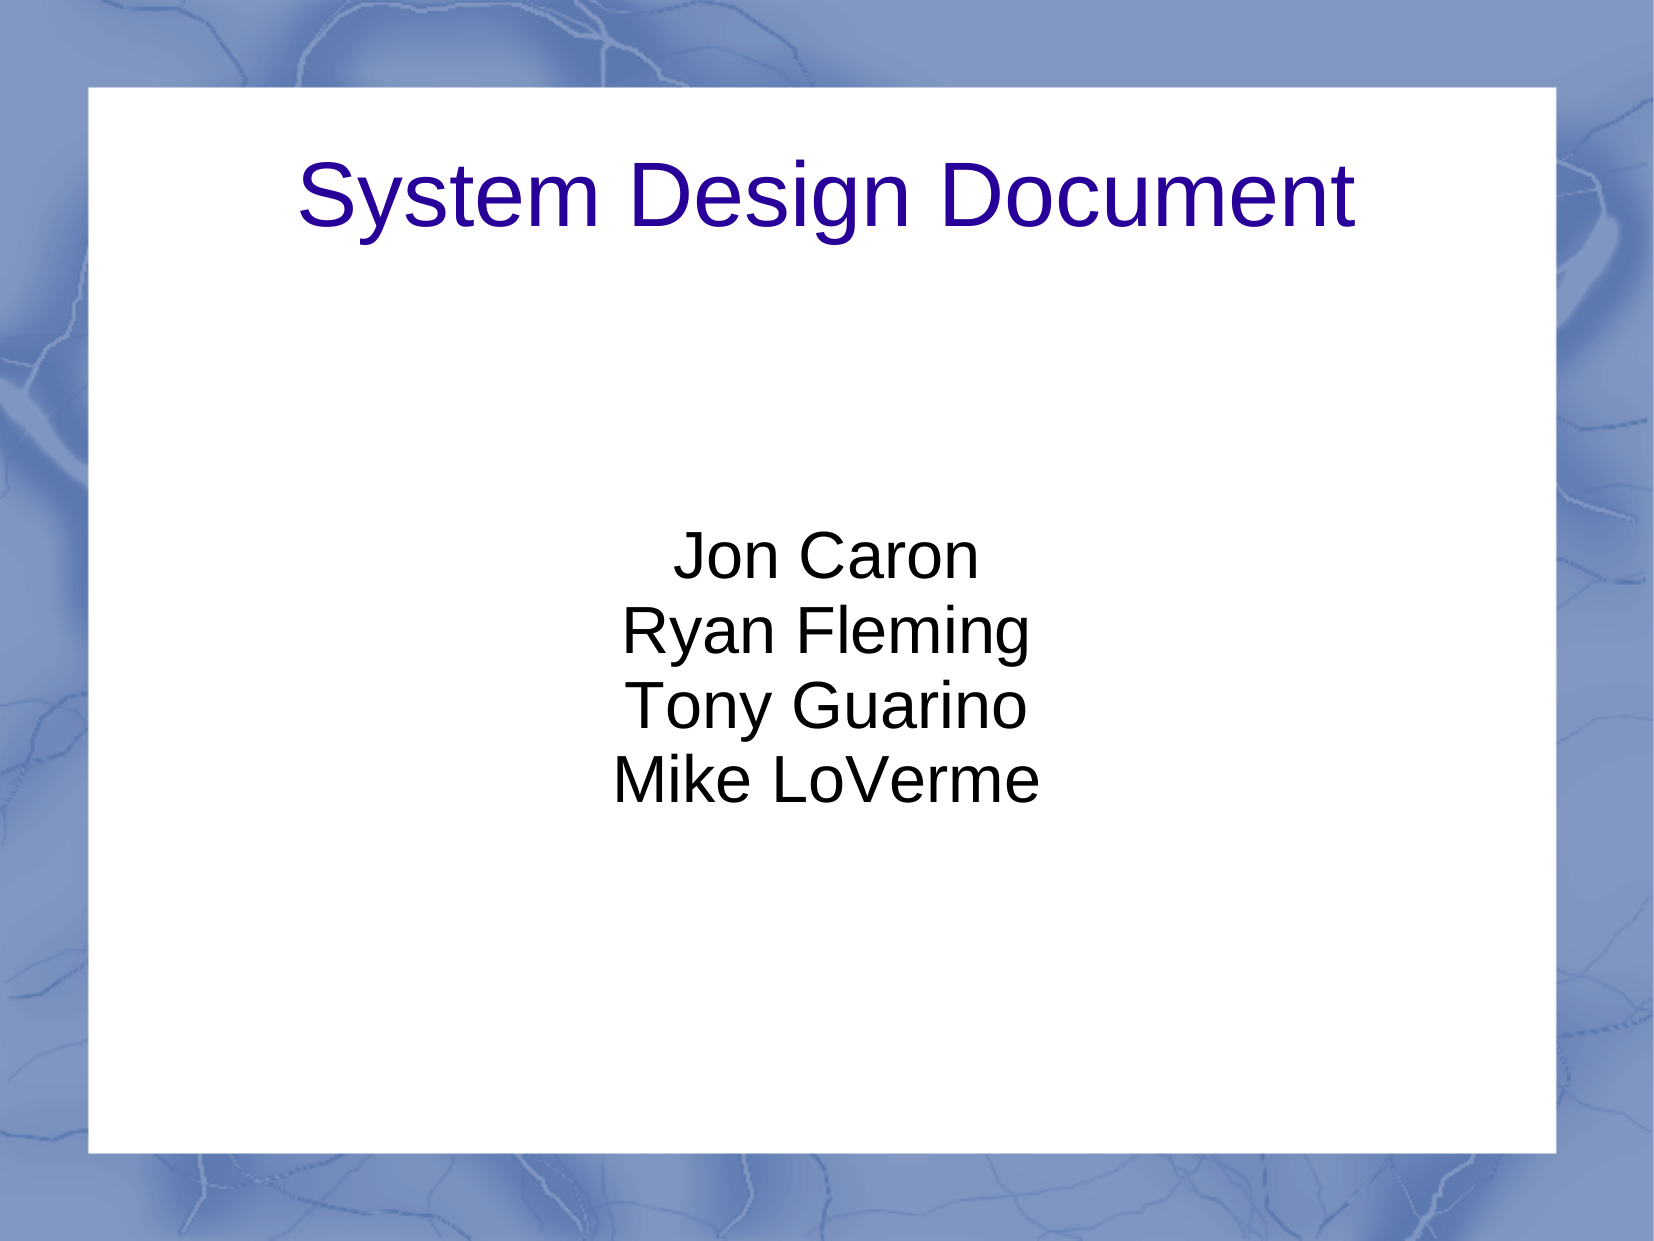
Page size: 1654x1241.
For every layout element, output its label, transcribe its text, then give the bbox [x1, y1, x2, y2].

title System Design Document [118, 90, 1536, 298]
subtitle Jon Caron Ryan Fleming Tony Guarino Mike LoVerme [147, 333, 1506, 1003]
picture [0, 0, 1654, 1241]
